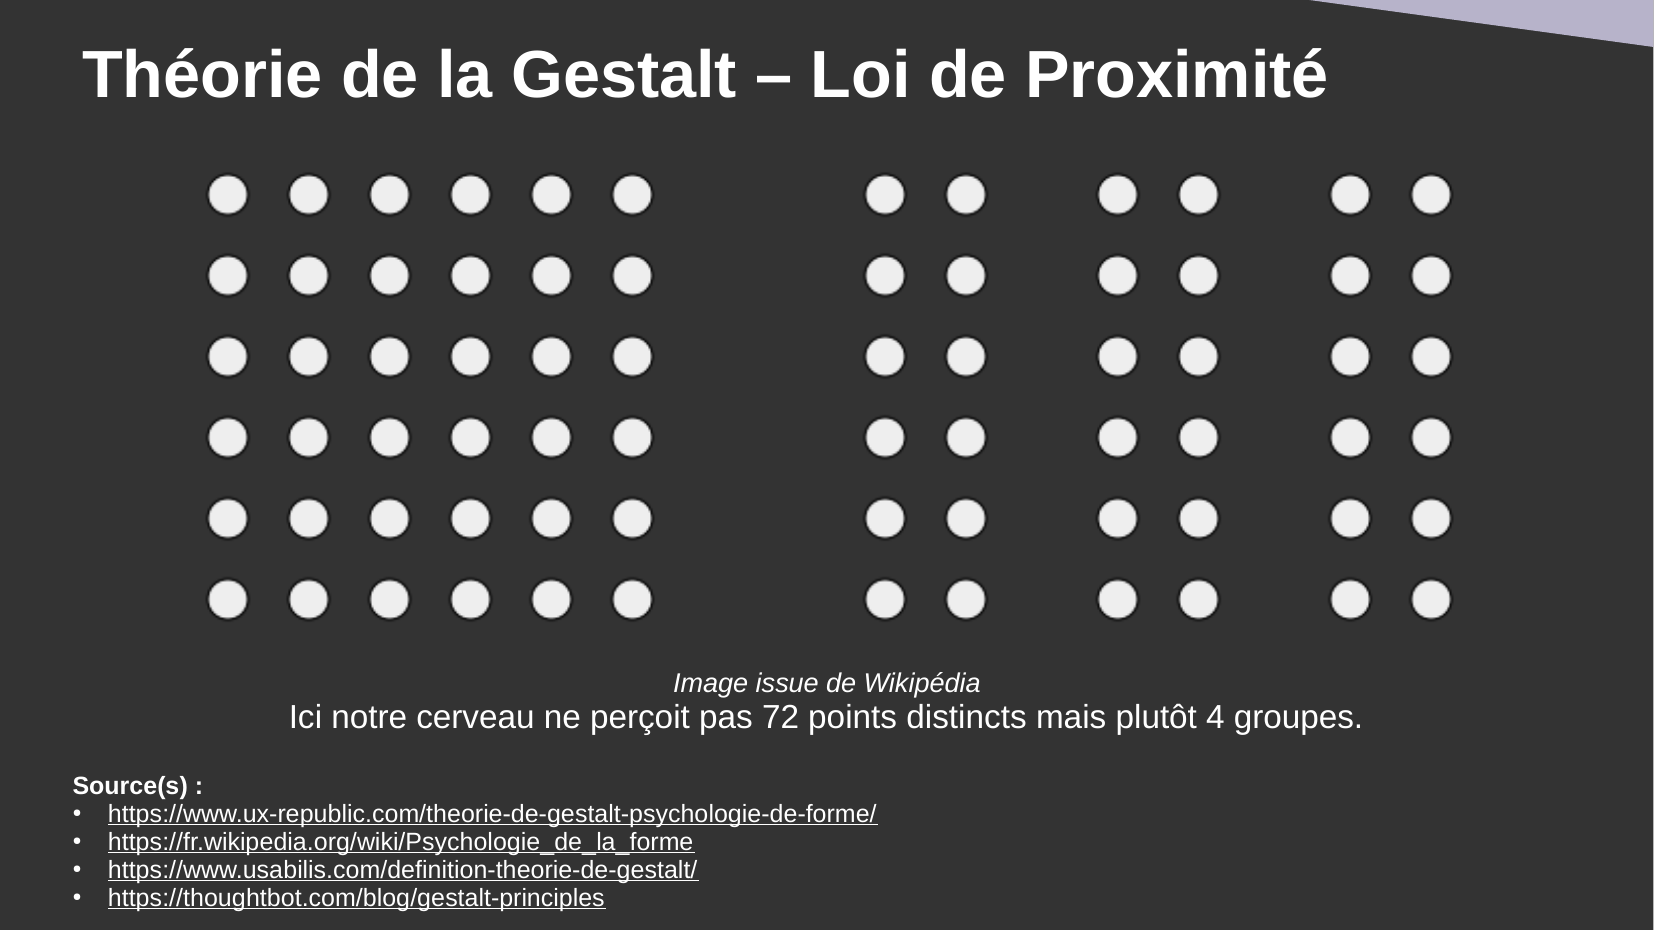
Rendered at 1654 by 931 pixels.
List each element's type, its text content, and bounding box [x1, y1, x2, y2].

title Théorie de la Gestalt – Loi de Proximité [82, 37, 1571, 114]
text_box [1309, 0, 1654, 48]
text_box Source(s) : https://www.ux-republic.com/theorie-de-gestalt-psychologie-de-forme/ https://fr.wikipedia.org/wiki/Psychologie_de_la_forme https://www.usabilis.com/definition-theorie-de-gestalt/ https://thoughtbot.com/blog/gestalt-principles [57, 764, 1543, 919]
picture [107, 94, 1547, 697]
text_box Image issue de Wikipédia Ici notre cerveau ne perçoit pas 72 points distincts mais plutôt 4 groupes. [270, 660, 1384, 764]
